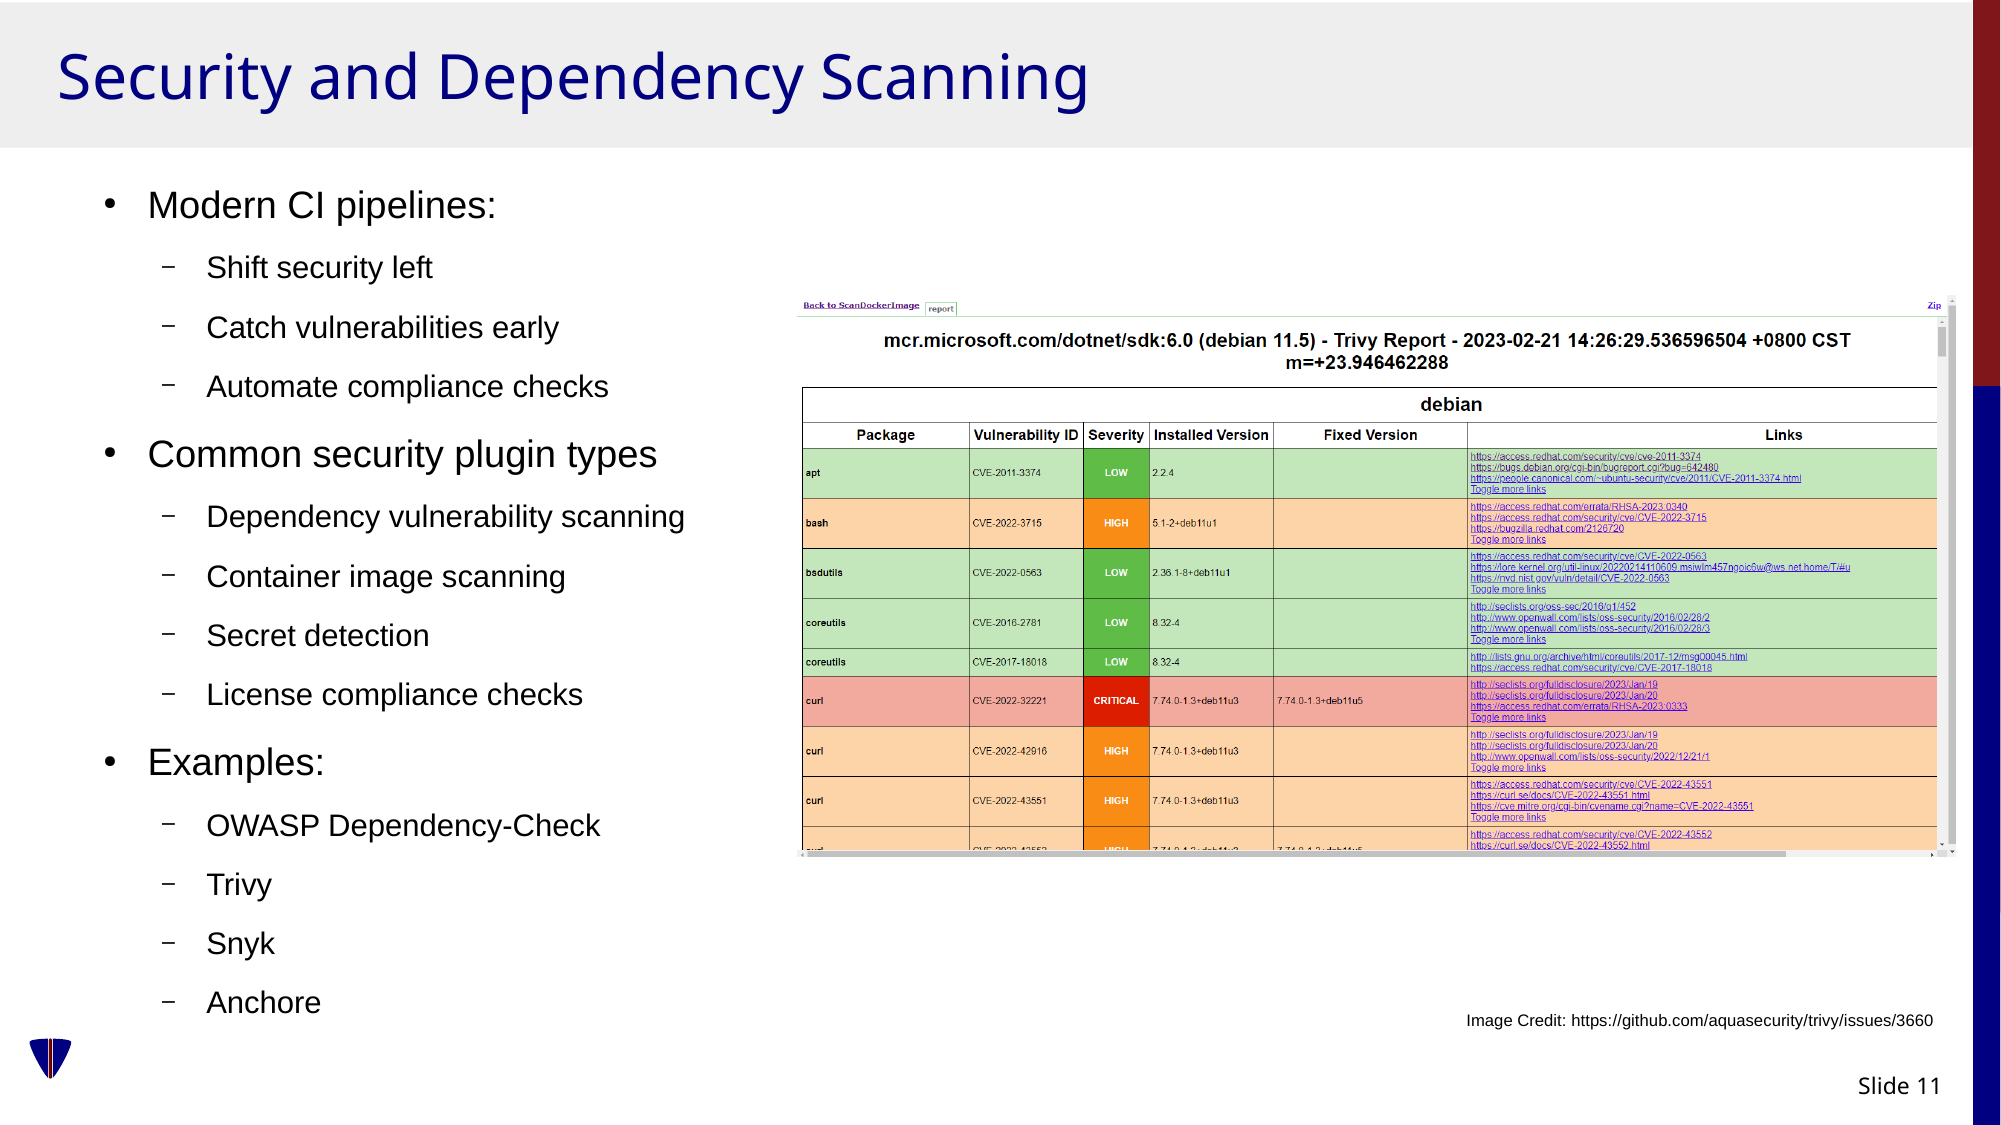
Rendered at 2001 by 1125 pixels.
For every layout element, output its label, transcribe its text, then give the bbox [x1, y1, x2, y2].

list Modern CI pipelines: Shift security left Catch vulnerabilities early Automate compliance checks Common security plugin types Dependency vulnerability scanning Container image scanning Secret detection License compliance checks Examples: OWASP Dependency-Check Trivy Snyk Anchore [88, 177, 1004, 1034]
picture [797, 295, 1956, 857]
text_box Image Credit: https://github.com/aquasecurity/trivy/issues/3660 [1033, 1003, 1949, 1063]
title Security and Dependency Scanning [0, 2, 1973, 148]
